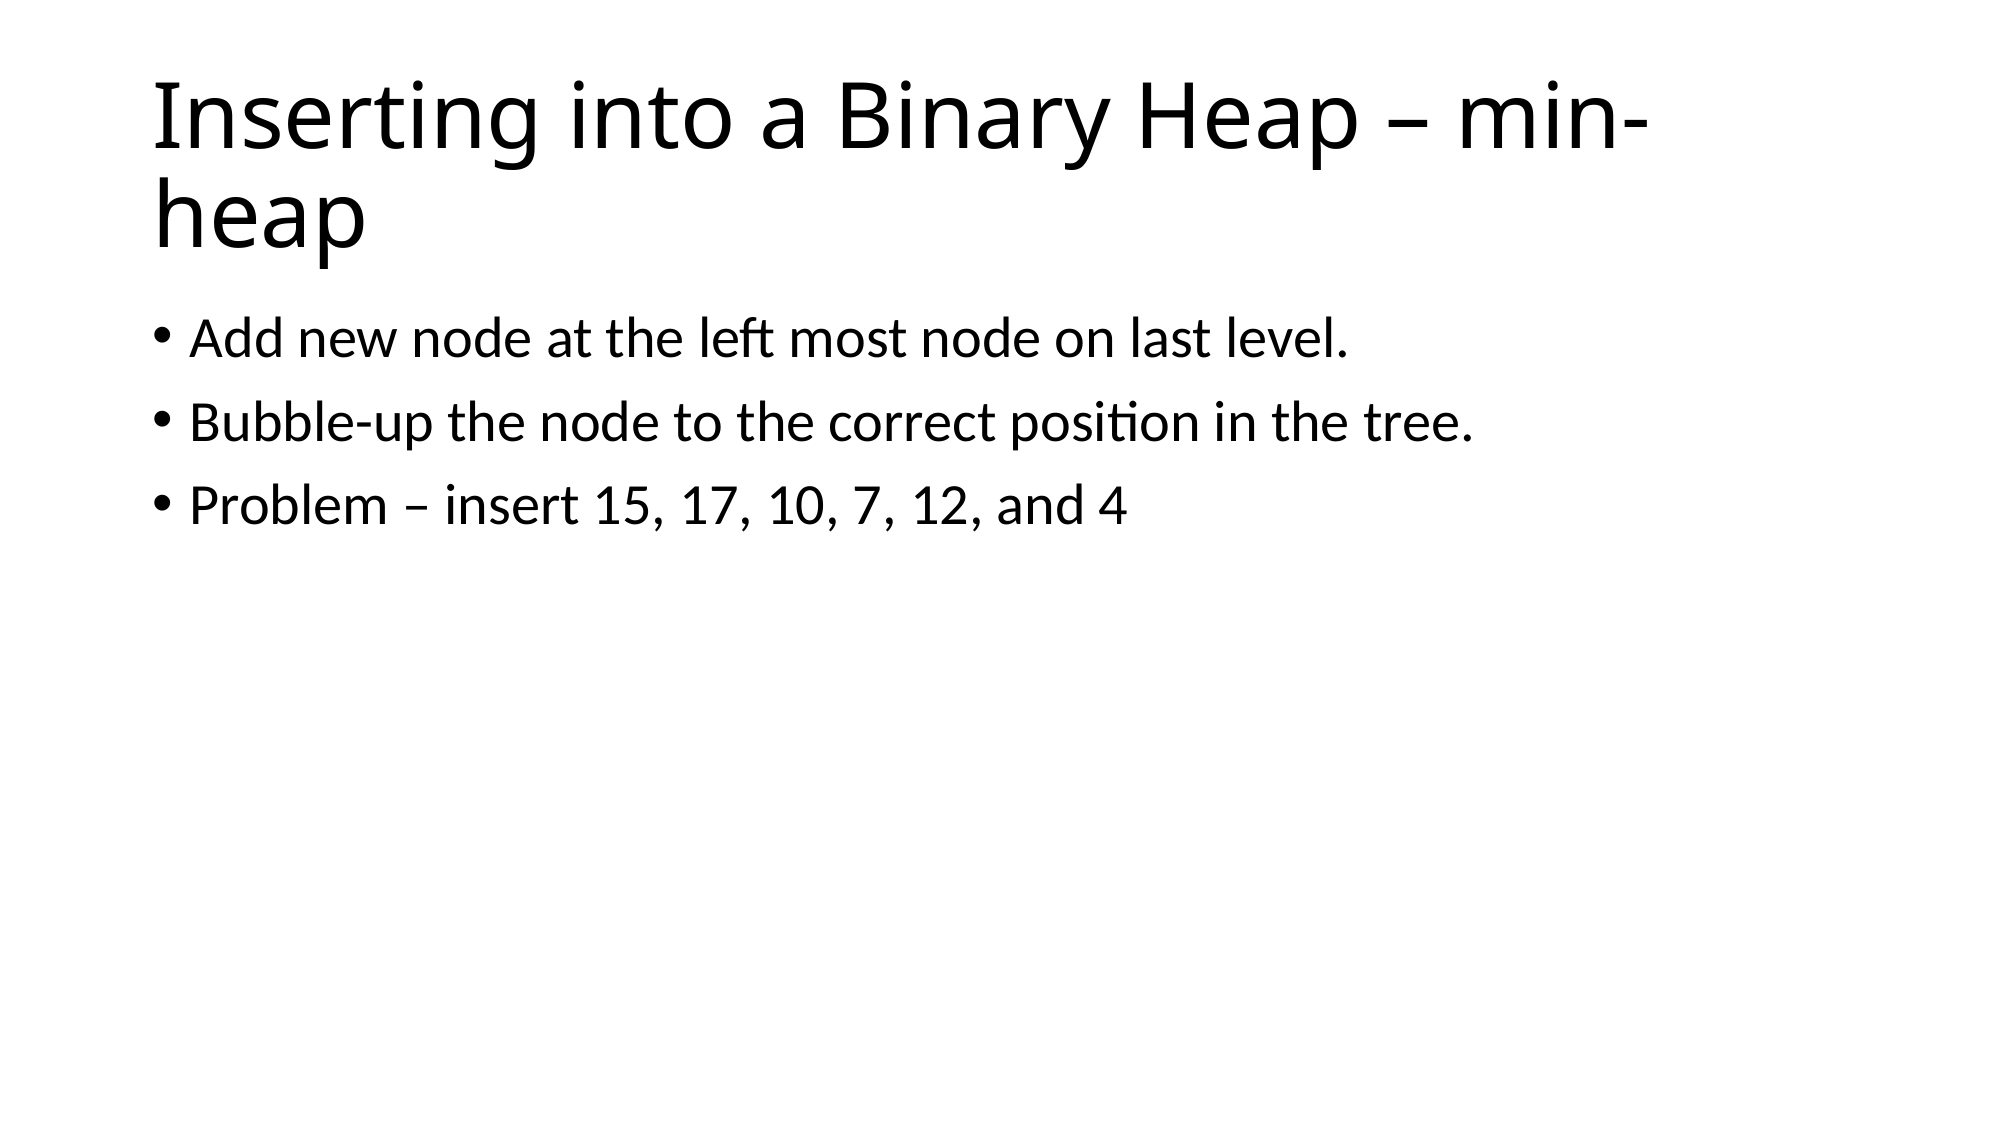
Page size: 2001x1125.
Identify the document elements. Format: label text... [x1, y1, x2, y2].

list Add new node at the left most node on last level. Bubble-up the node to the correct position in the tree. Problem – insert 15, 17, 10, 7, 12, and 4 [137, 299, 1863, 1014]
title Inserting into a Binary Heap – min-heap [137, 59, 1863, 278]
